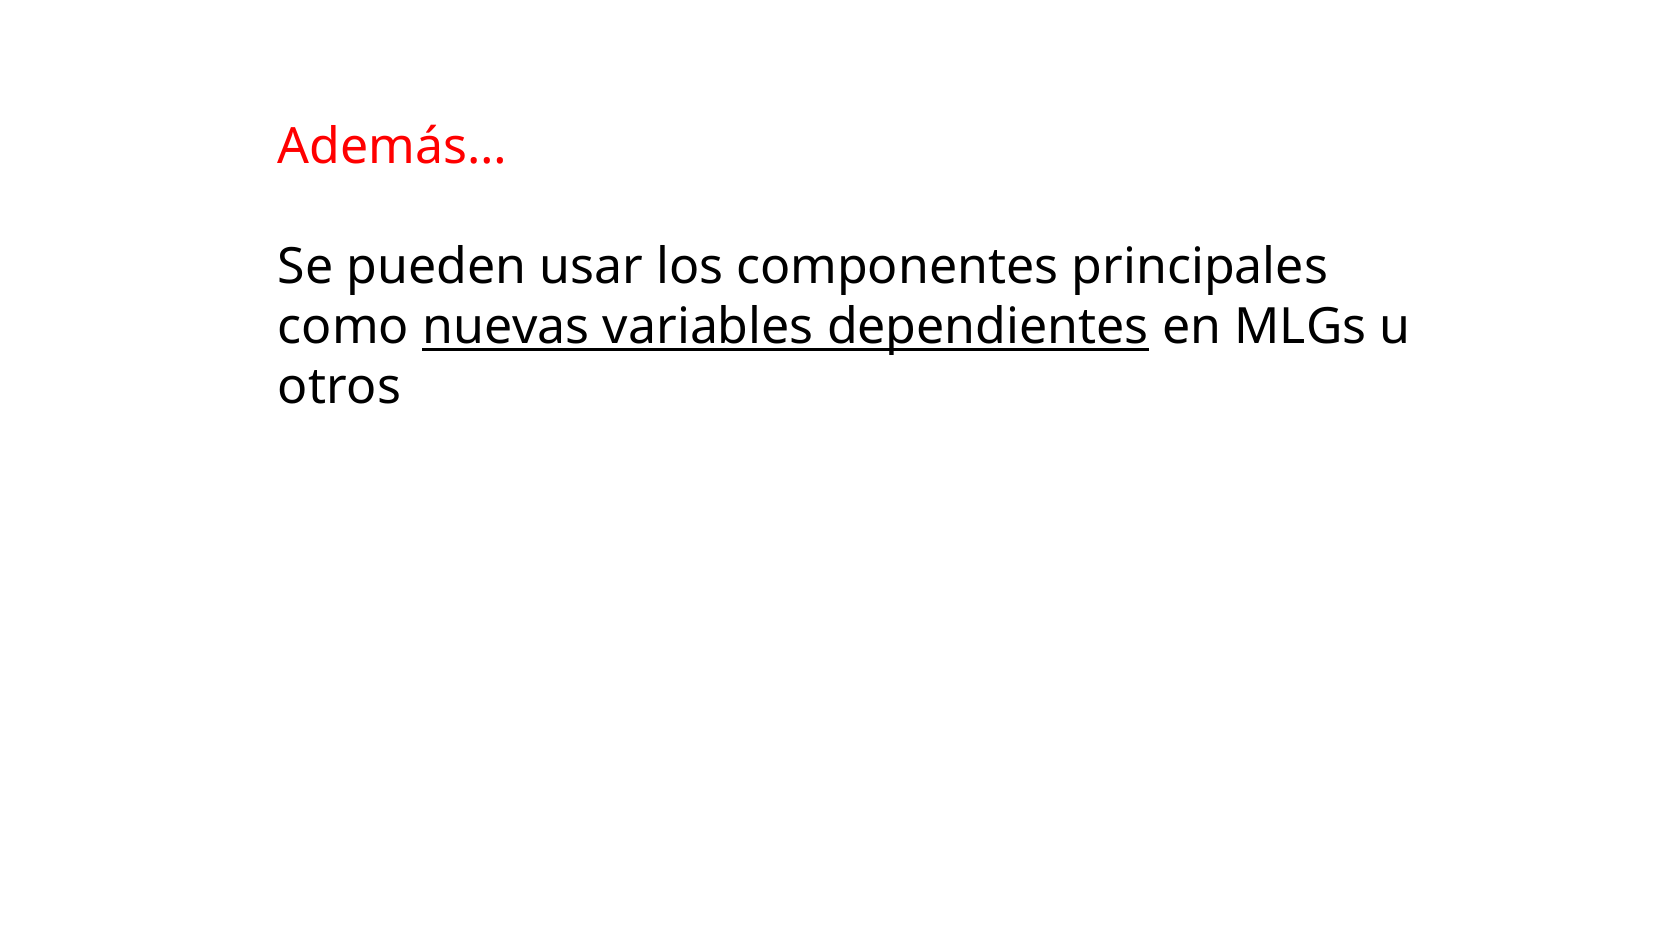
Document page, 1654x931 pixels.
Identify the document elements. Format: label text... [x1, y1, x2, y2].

text_box Además… Se pueden usar los componentes principales como nuevas variables dependientes en MLGs u otros [263, 106, 1478, 482]
